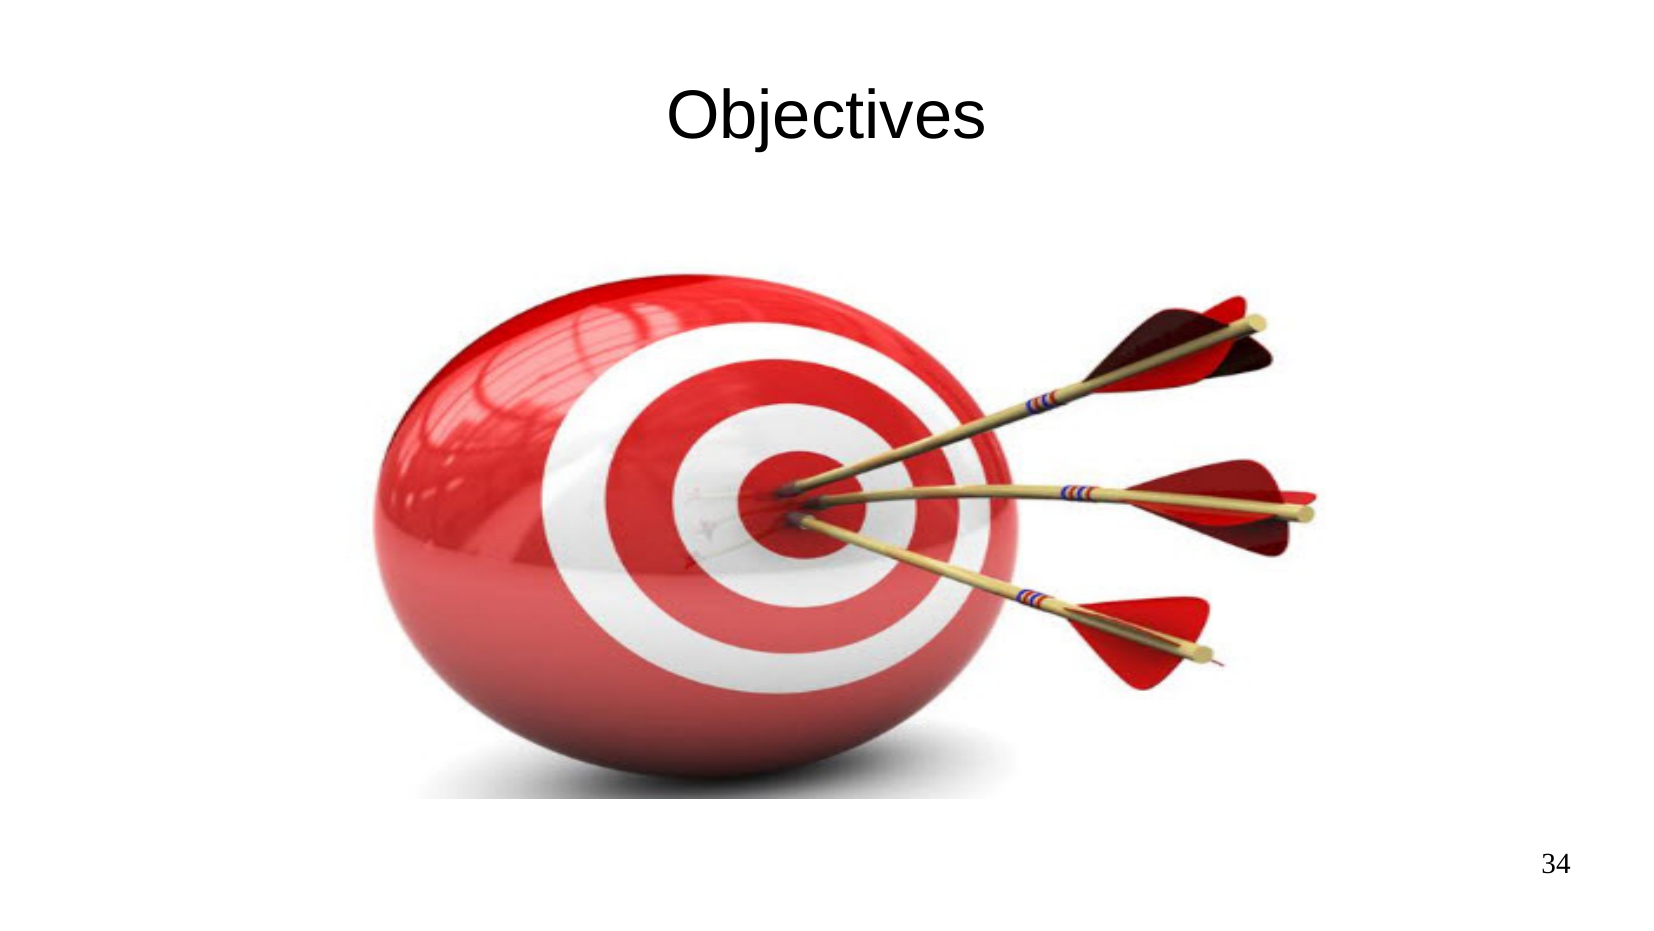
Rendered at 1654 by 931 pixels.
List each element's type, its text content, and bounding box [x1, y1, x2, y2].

picture [345, 232, 1340, 799]
title Objectives [82, 37, 1571, 193]
